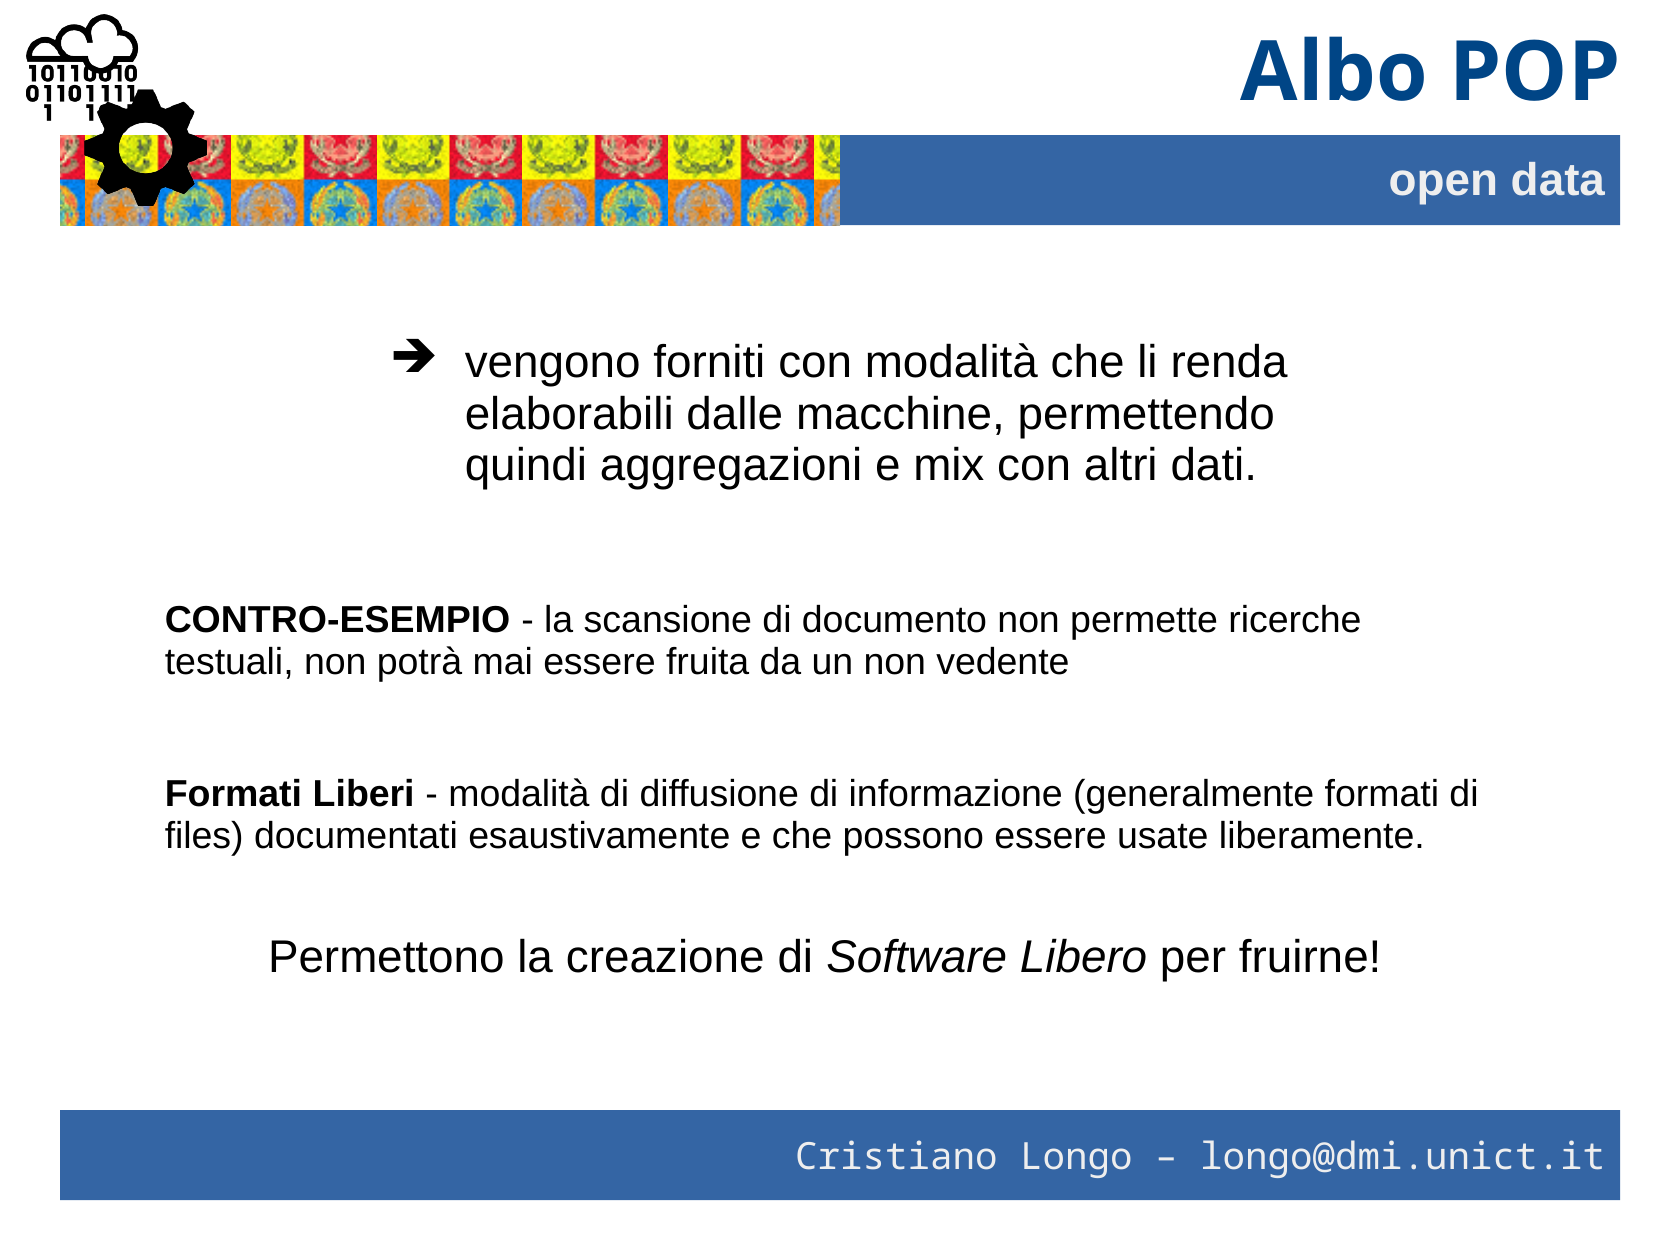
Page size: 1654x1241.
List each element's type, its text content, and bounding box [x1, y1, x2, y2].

picture [26, 14, 207, 206]
text_box [60, 135, 840, 226]
text_box vengono forniti con modalità che li renda elaborabili dalle macchine, permettendo quindi aggregazioni e mix con altri dati. [375, 277, 1306, 526]
text_box open data [840, 135, 1621, 226]
text_box Permettono la creazione di Software Libero per fruirne! [150, 923, 1501, 991]
text_box Cristiano Longo – longo@dmi.unict.it [60, 1110, 1621, 1201]
text_box Formati Liberi - modalità di diffusione di informazione (generalmente formati di files) documentati esaustivamente e che possono essere usate liberamente. [150, 765, 1501, 864]
text_box CONTRO-ESEMPIO - la scansione di documento non permette ricerche testuali, non potrà mai essere fruita da un non vedente [150, 591, 1501, 691]
text_box Albo POP [982, 4, 1636, 124]
